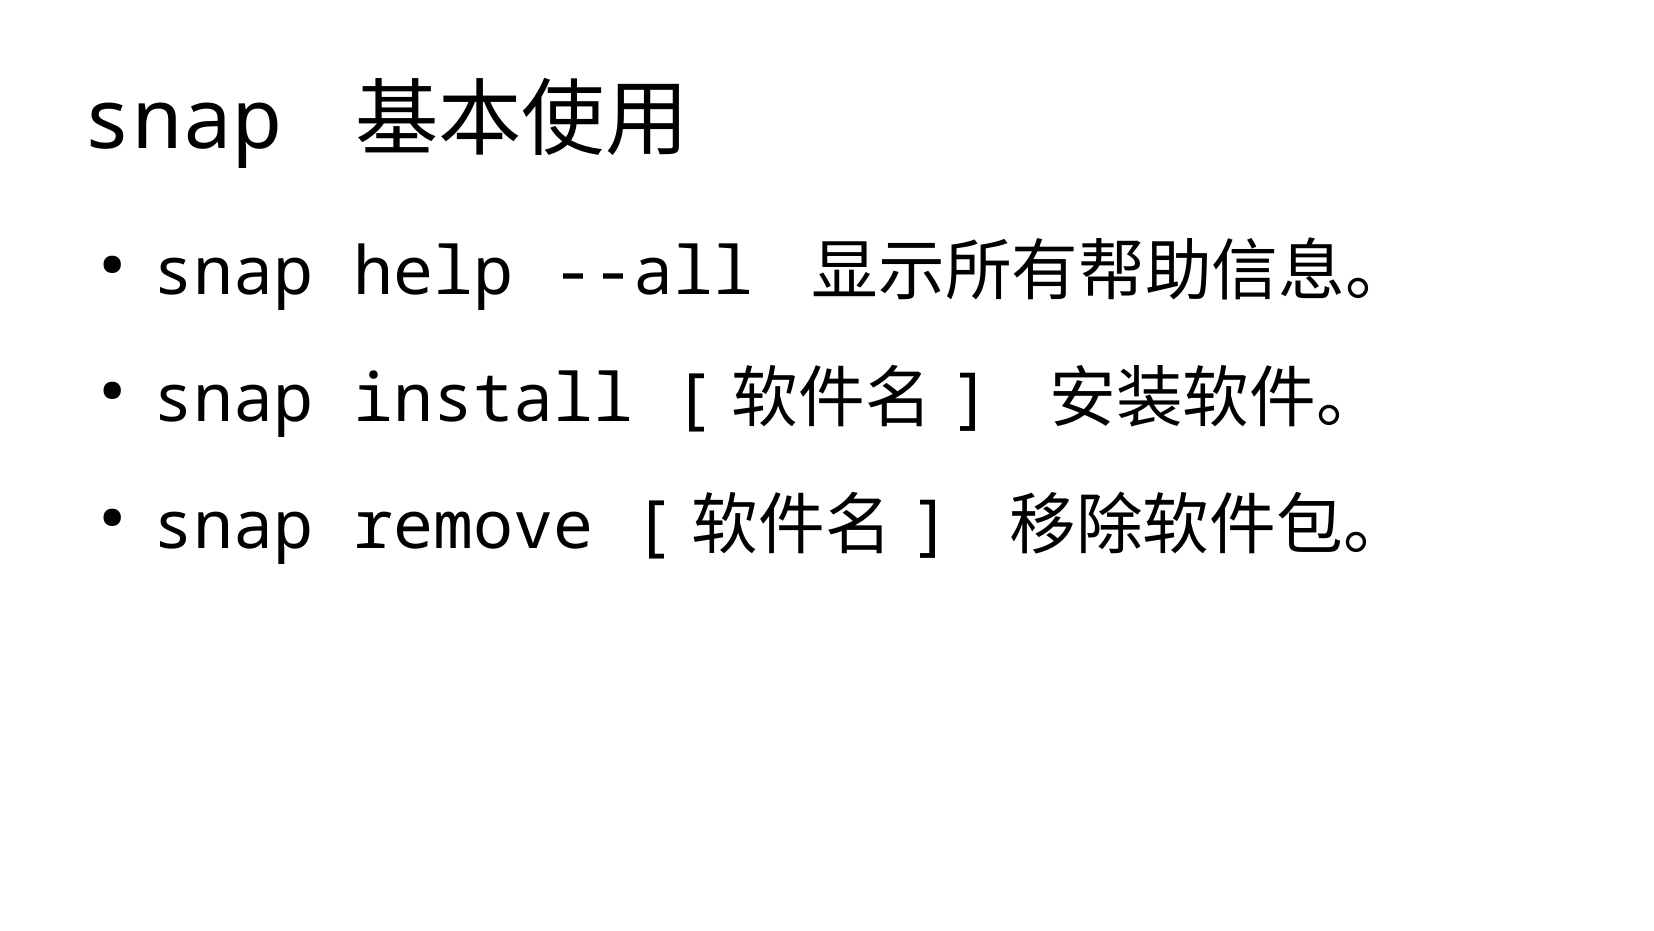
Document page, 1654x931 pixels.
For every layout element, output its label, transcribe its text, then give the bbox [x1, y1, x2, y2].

title snap 基本使用 [82, 37, 1571, 189]
list snap help --all 显示所有帮助信息。 snap install [软件名] 安装软件。 snap remove [软件名] 移除软件包。 [82, 217, 1571, 758]
